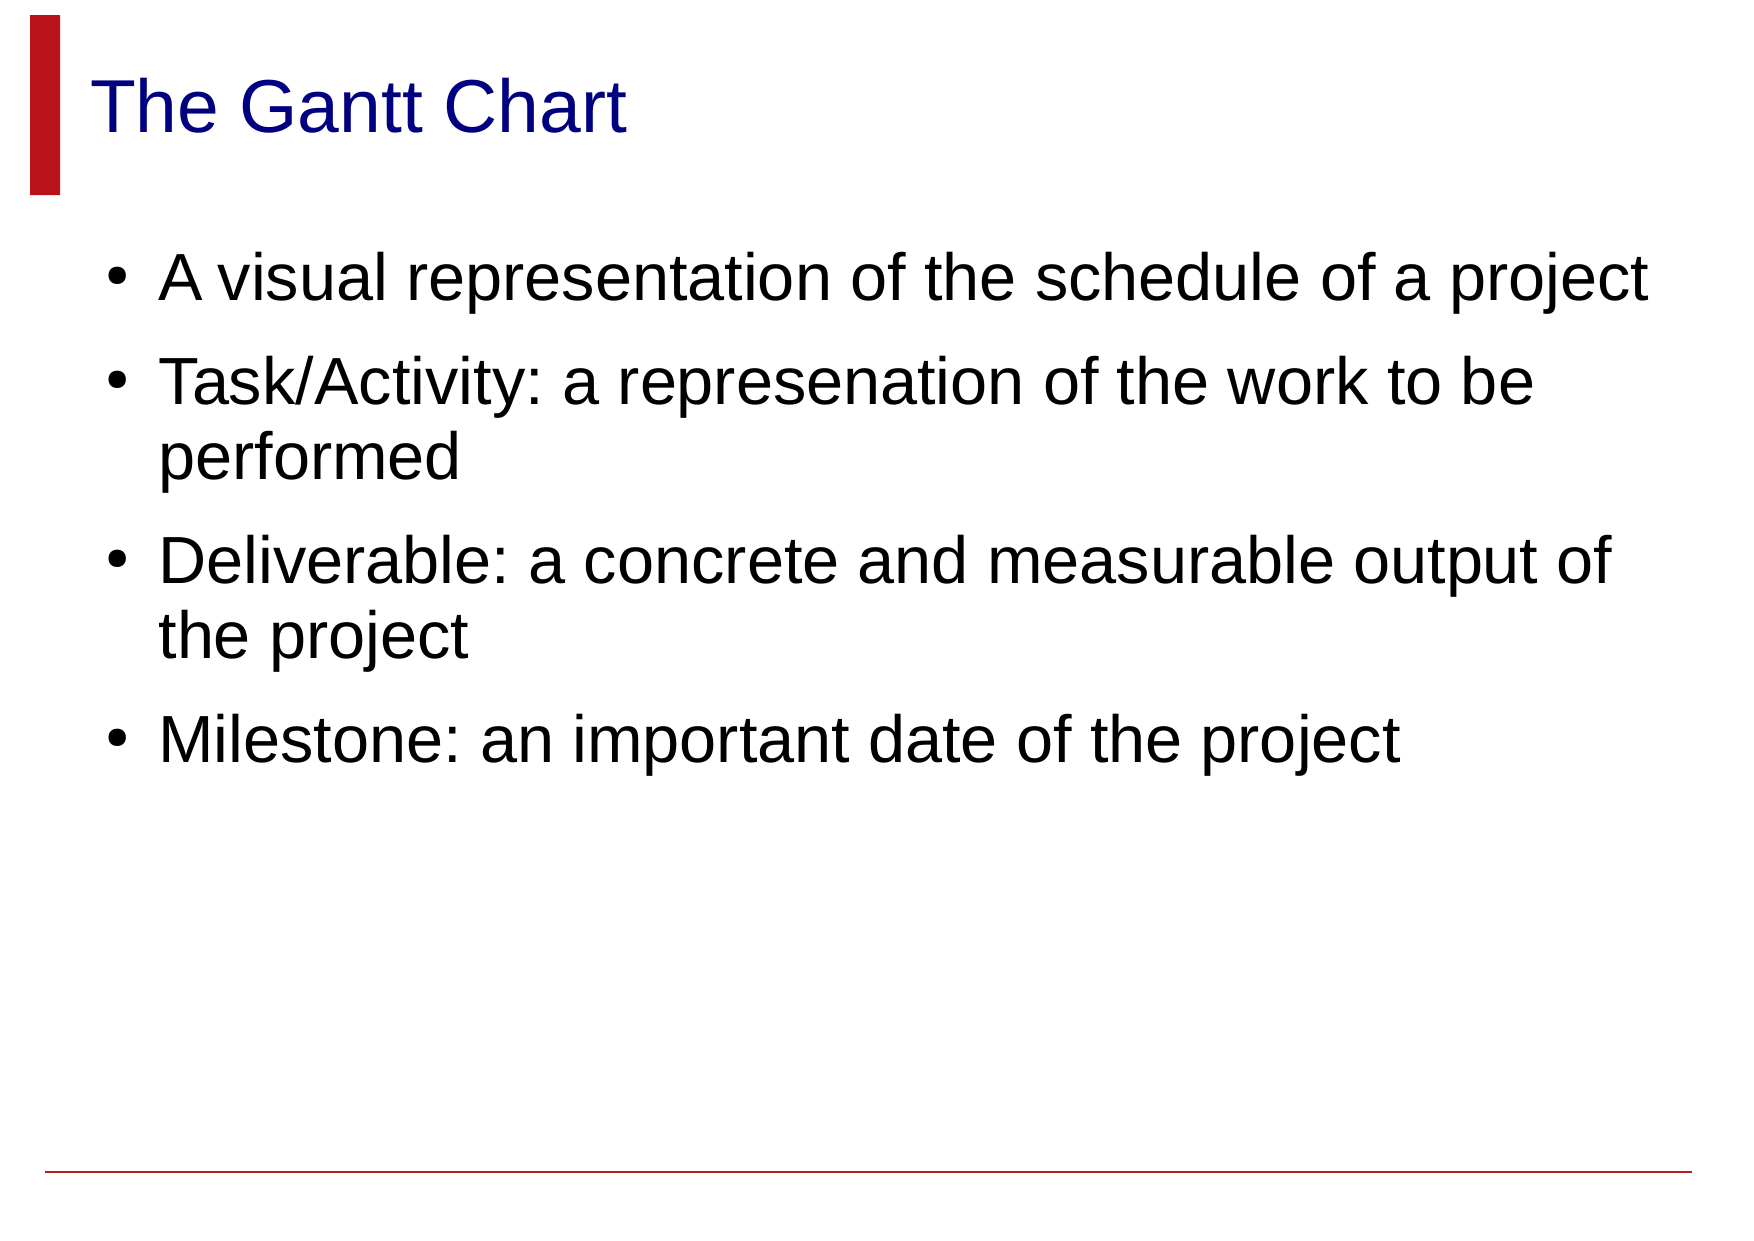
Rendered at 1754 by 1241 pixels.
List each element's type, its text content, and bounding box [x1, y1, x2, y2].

list A visual representation of the schedule of a project Task/Activity: a represenation of the work to be performed Deliverable: a concrete and measurable output of the project Milestone: an important date of the project [87, 240, 1696, 1130]
title The Gantt Chart [90, 17, 1696, 196]
